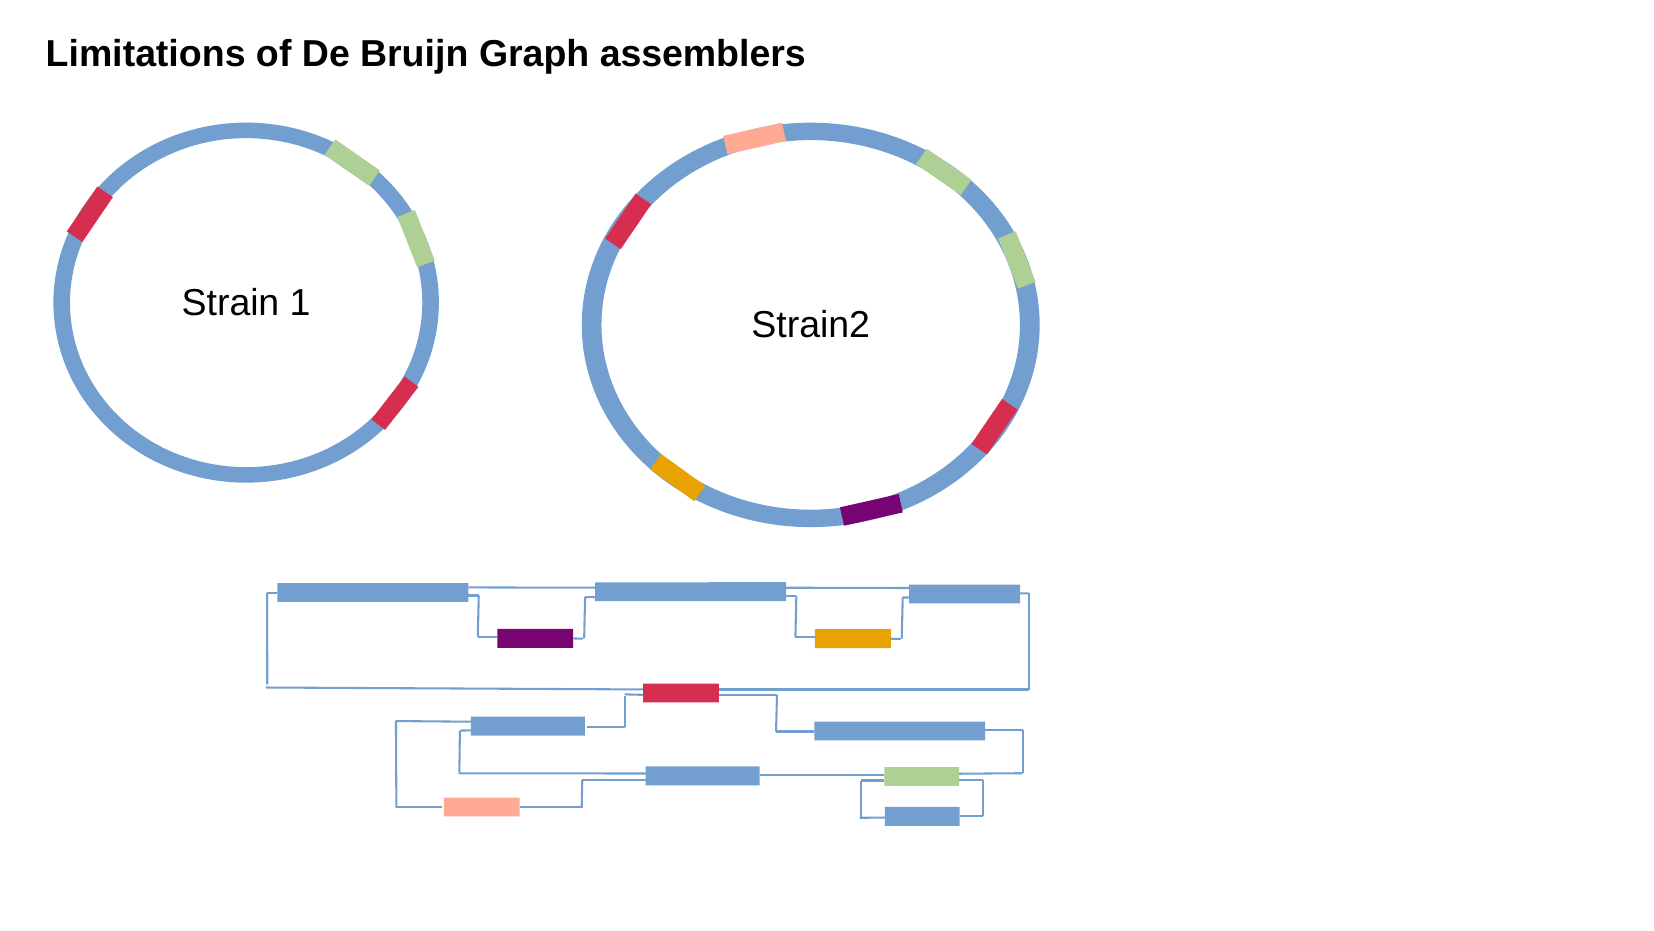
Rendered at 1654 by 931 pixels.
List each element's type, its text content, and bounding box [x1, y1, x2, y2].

text_box [909, 584, 1021, 604]
text_box [645, 766, 760, 786]
text_box [497, 628, 574, 648]
text_box [723, 133, 787, 155]
text_box [643, 683, 719, 703]
text_box Strain 1 [370, 172, 412, 218]
text_box [324, 139, 380, 186]
text_box [650, 454, 706, 502]
text_box [839, 494, 903, 526]
text_box [998, 231, 1036, 289]
text_box [884, 806, 960, 826]
text_box [397, 210, 435, 268]
text_box [443, 797, 520, 817]
text_box Strain2 [991, 279, 1040, 450]
text_box [371, 376, 419, 430]
text_box Strain 1 [53, 233, 383, 483]
text_box Strain 1 [402, 262, 439, 385]
text_box Strain2 [785, 133, 925, 167]
text_box Strain2 [958, 181, 1014, 253]
text_box [884, 767, 960, 786]
text_box [916, 148, 972, 196]
text_box Strain2 [637, 138, 732, 206]
text_box Limitations of De Bruijn Graph assemblers [30, 25, 1108, 133]
text_box Strain2 [696, 482, 843, 528]
text_box Strain 1 [99, 133, 333, 196]
text_box [605, 193, 652, 250]
text_box [814, 721, 986, 741]
text_box [814, 629, 891, 649]
text_box [971, 398, 1018, 455]
text_box [66, 186, 113, 243]
text_box [277, 583, 469, 602]
text_box Strain2 [581, 198, 662, 469]
text_box [470, 716, 585, 736]
text_box [595, 582, 787, 602]
text_box Strain2 [895, 442, 986, 510]
